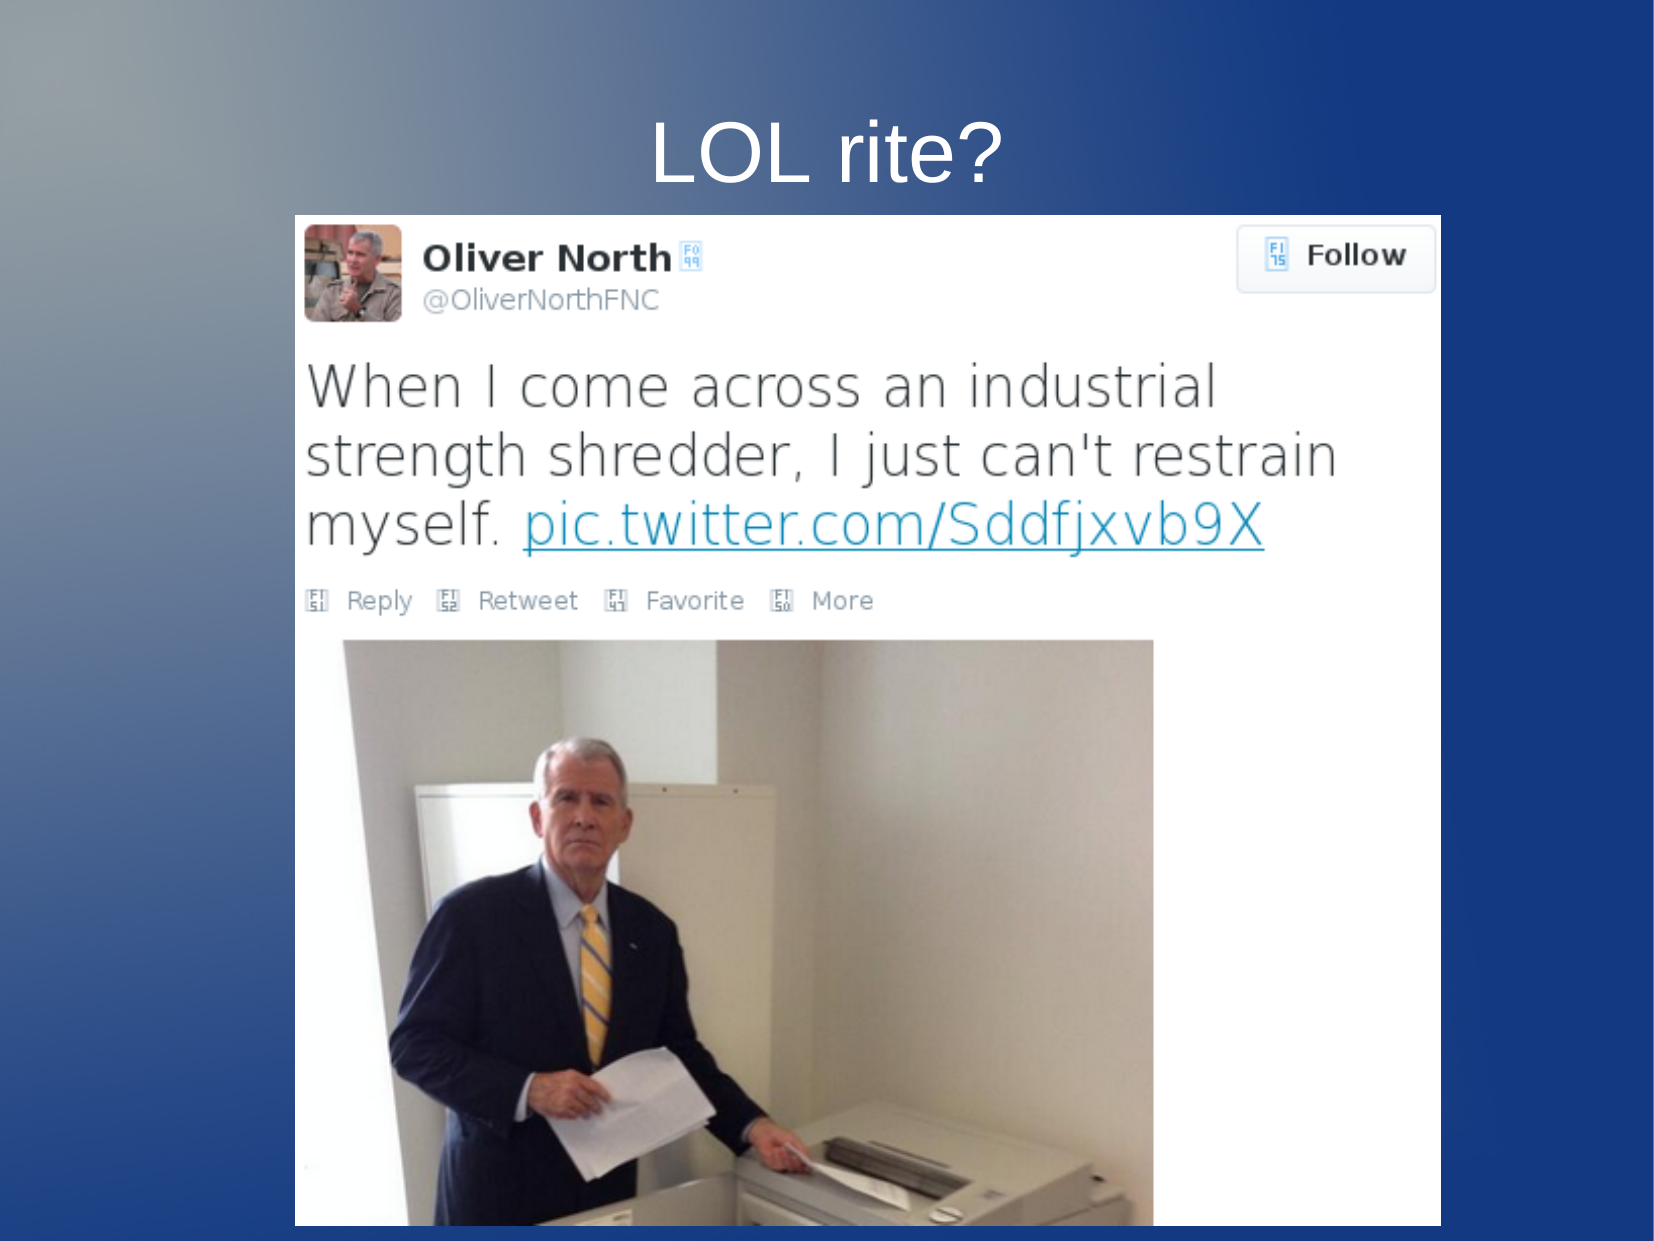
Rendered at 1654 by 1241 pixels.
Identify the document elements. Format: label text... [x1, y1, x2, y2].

picture [0, 0, 1654, 1241]
title LOL rite? [82, 49, 1571, 257]
